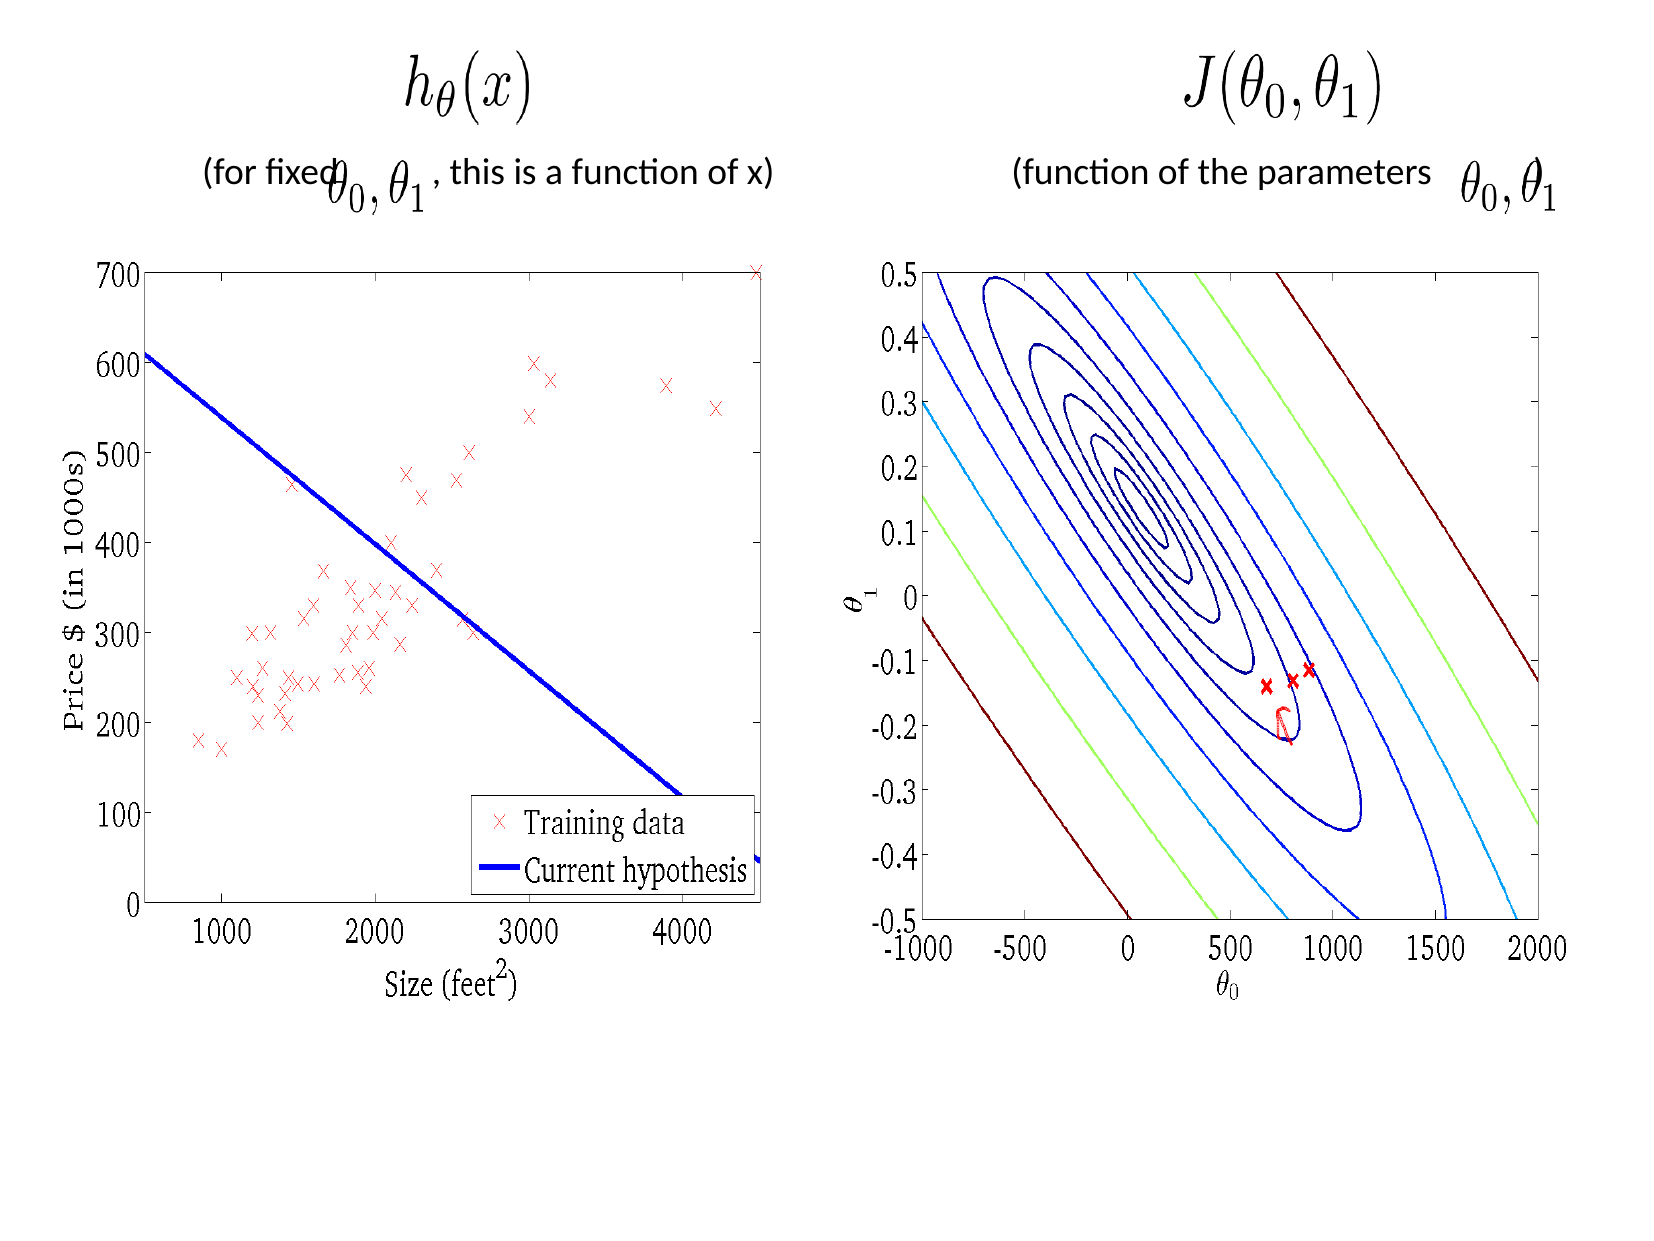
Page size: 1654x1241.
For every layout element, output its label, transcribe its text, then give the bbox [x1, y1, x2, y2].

picture [41, 160, 1613, 1006]
text_box (function of the parameters ) [996, 139, 1561, 200]
picture [405, 50, 529, 125]
picture [1184, 50, 1380, 125]
text_box (for fixed , this is a function of x) [187, 139, 791, 200]
